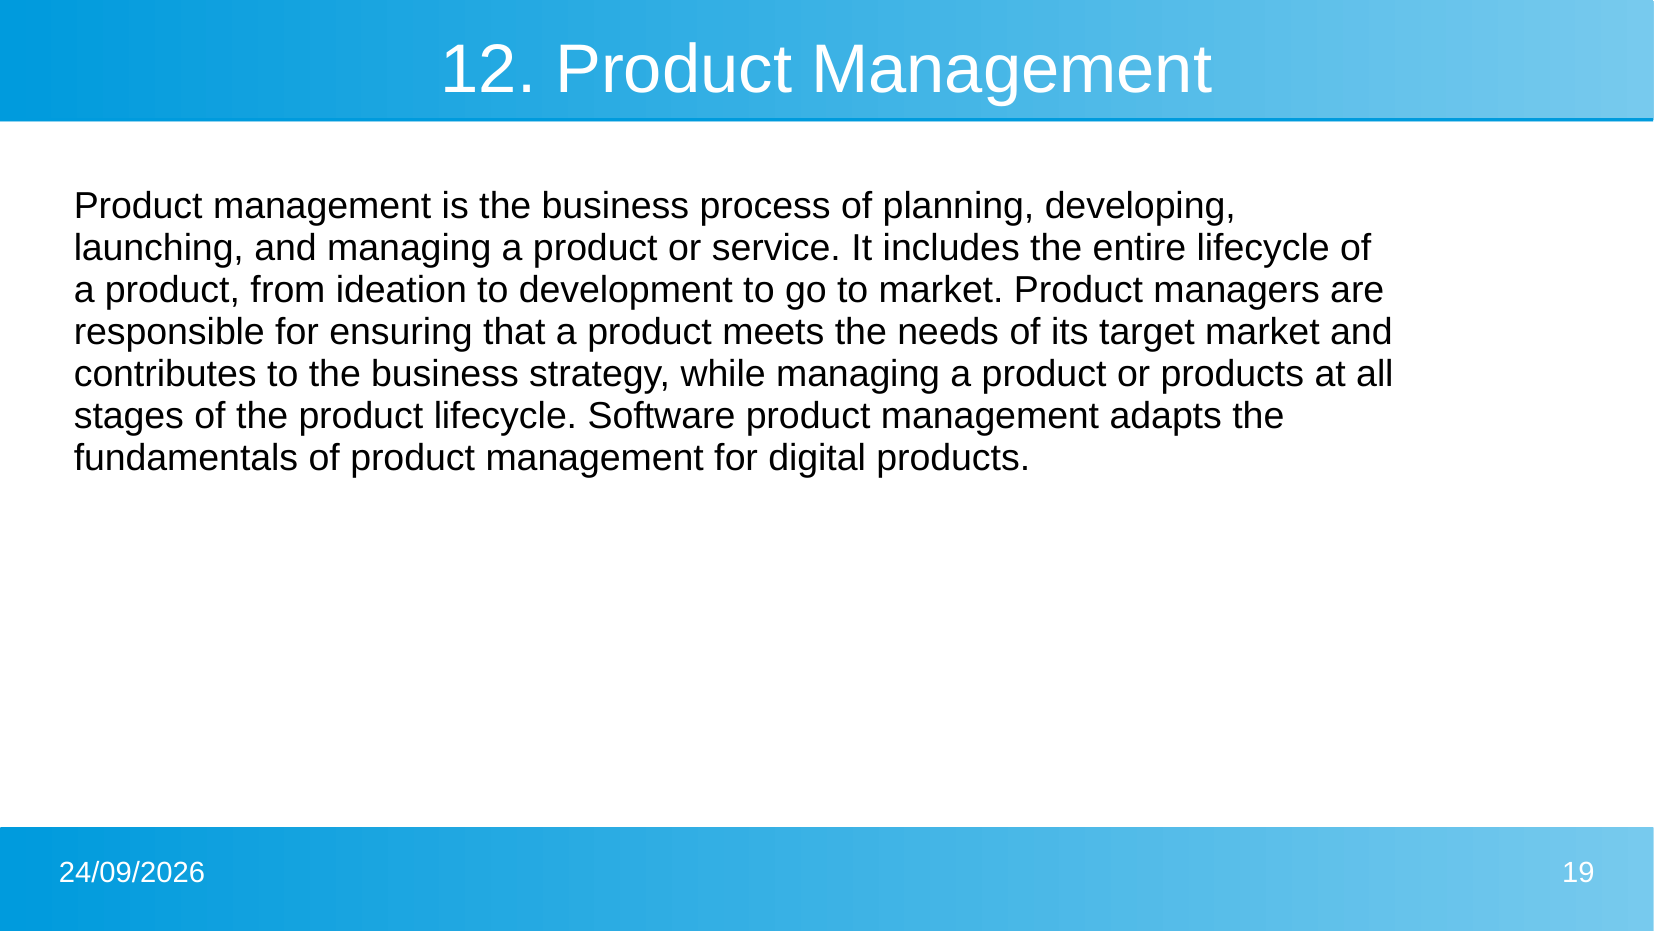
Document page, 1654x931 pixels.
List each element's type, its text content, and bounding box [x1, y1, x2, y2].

title 12. Product Management [59, 29, 1595, 108]
text_box Product management is the business process of planning, developing, launching, and managing a product or service. It includes the entire lifecycle of a product, from ideation to development to go to market. Product managers are responsible for ensuring that a product meets the needs of its target market and contributes to the business strategy, while managing a product or products at all stages of the product lifecycle. Software product management adapts the fundamentals of product management for digital products. [59, 177, 1418, 486]
